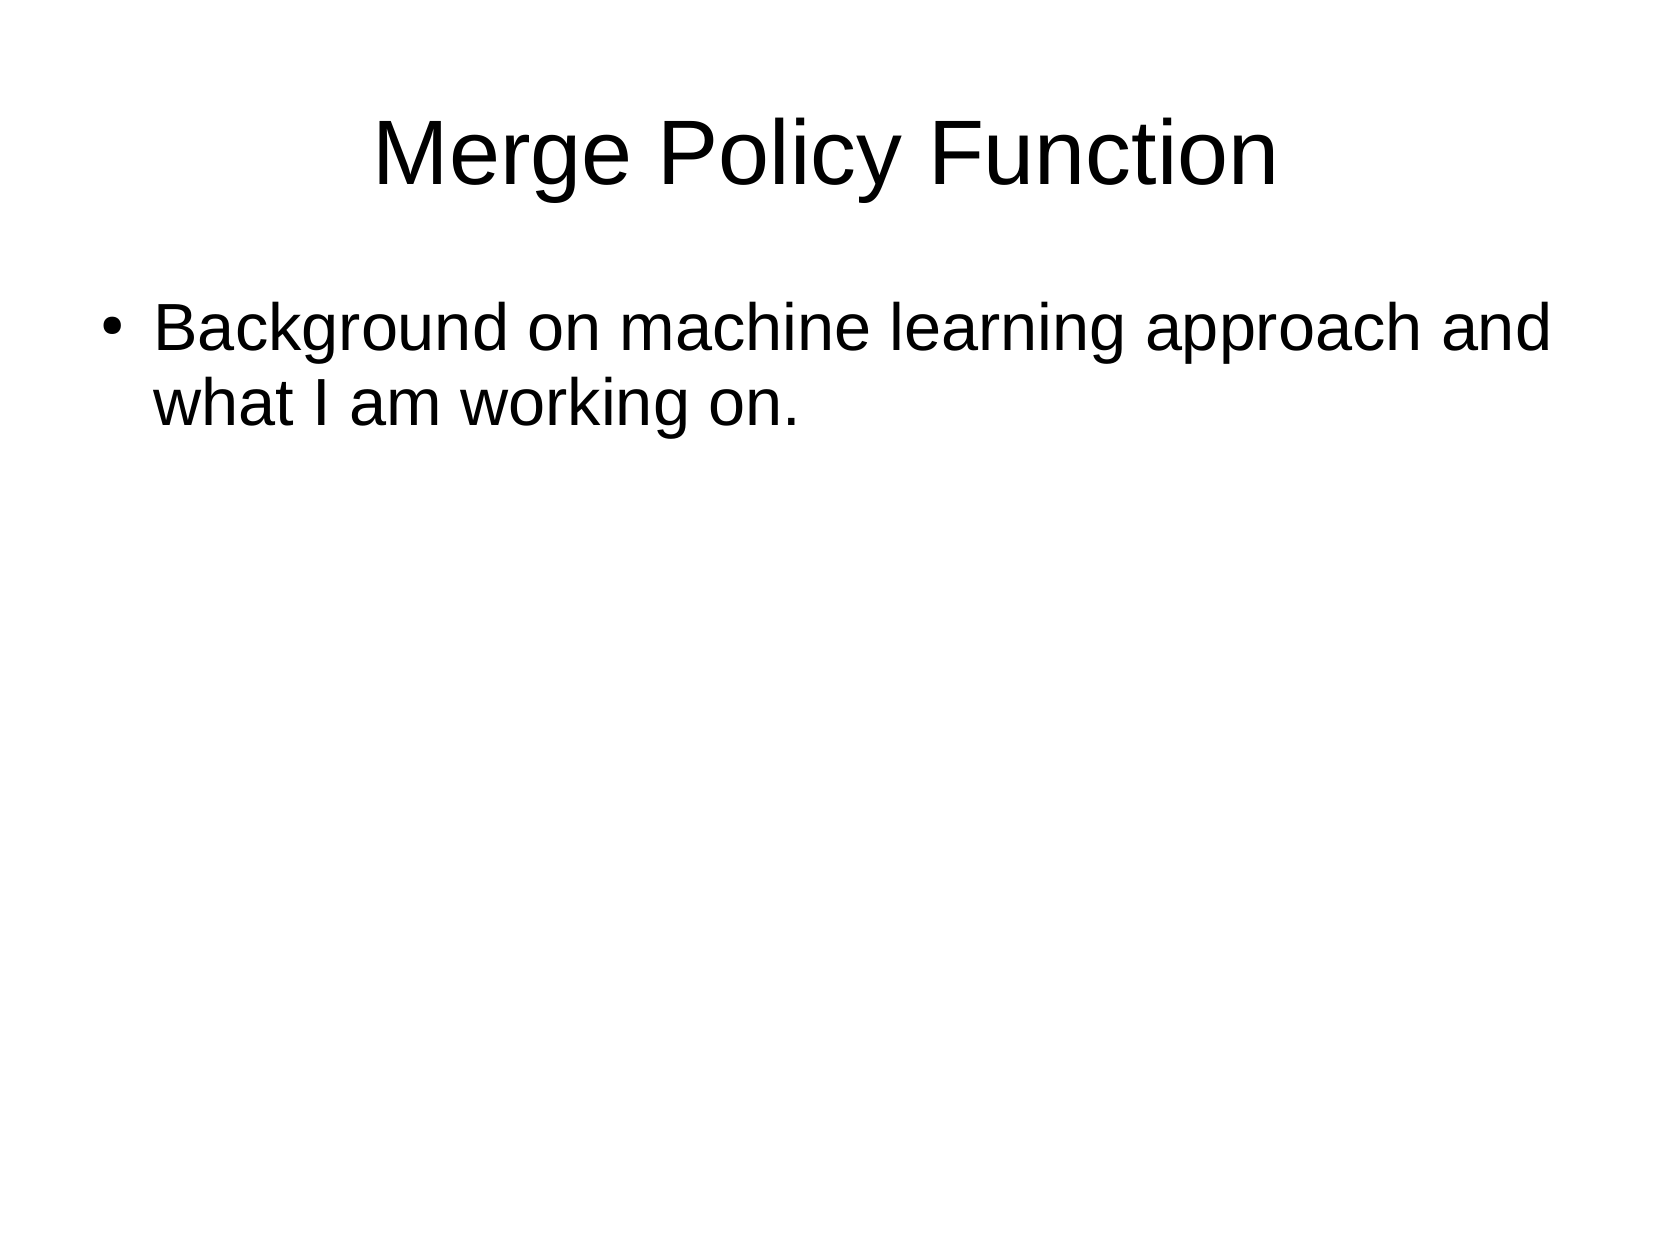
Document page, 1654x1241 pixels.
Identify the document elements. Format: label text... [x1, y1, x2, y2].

list Background on machine learning approach and what I am working on. [82, 290, 1571, 1010]
title Merge Policy Function [82, 49, 1571, 257]
